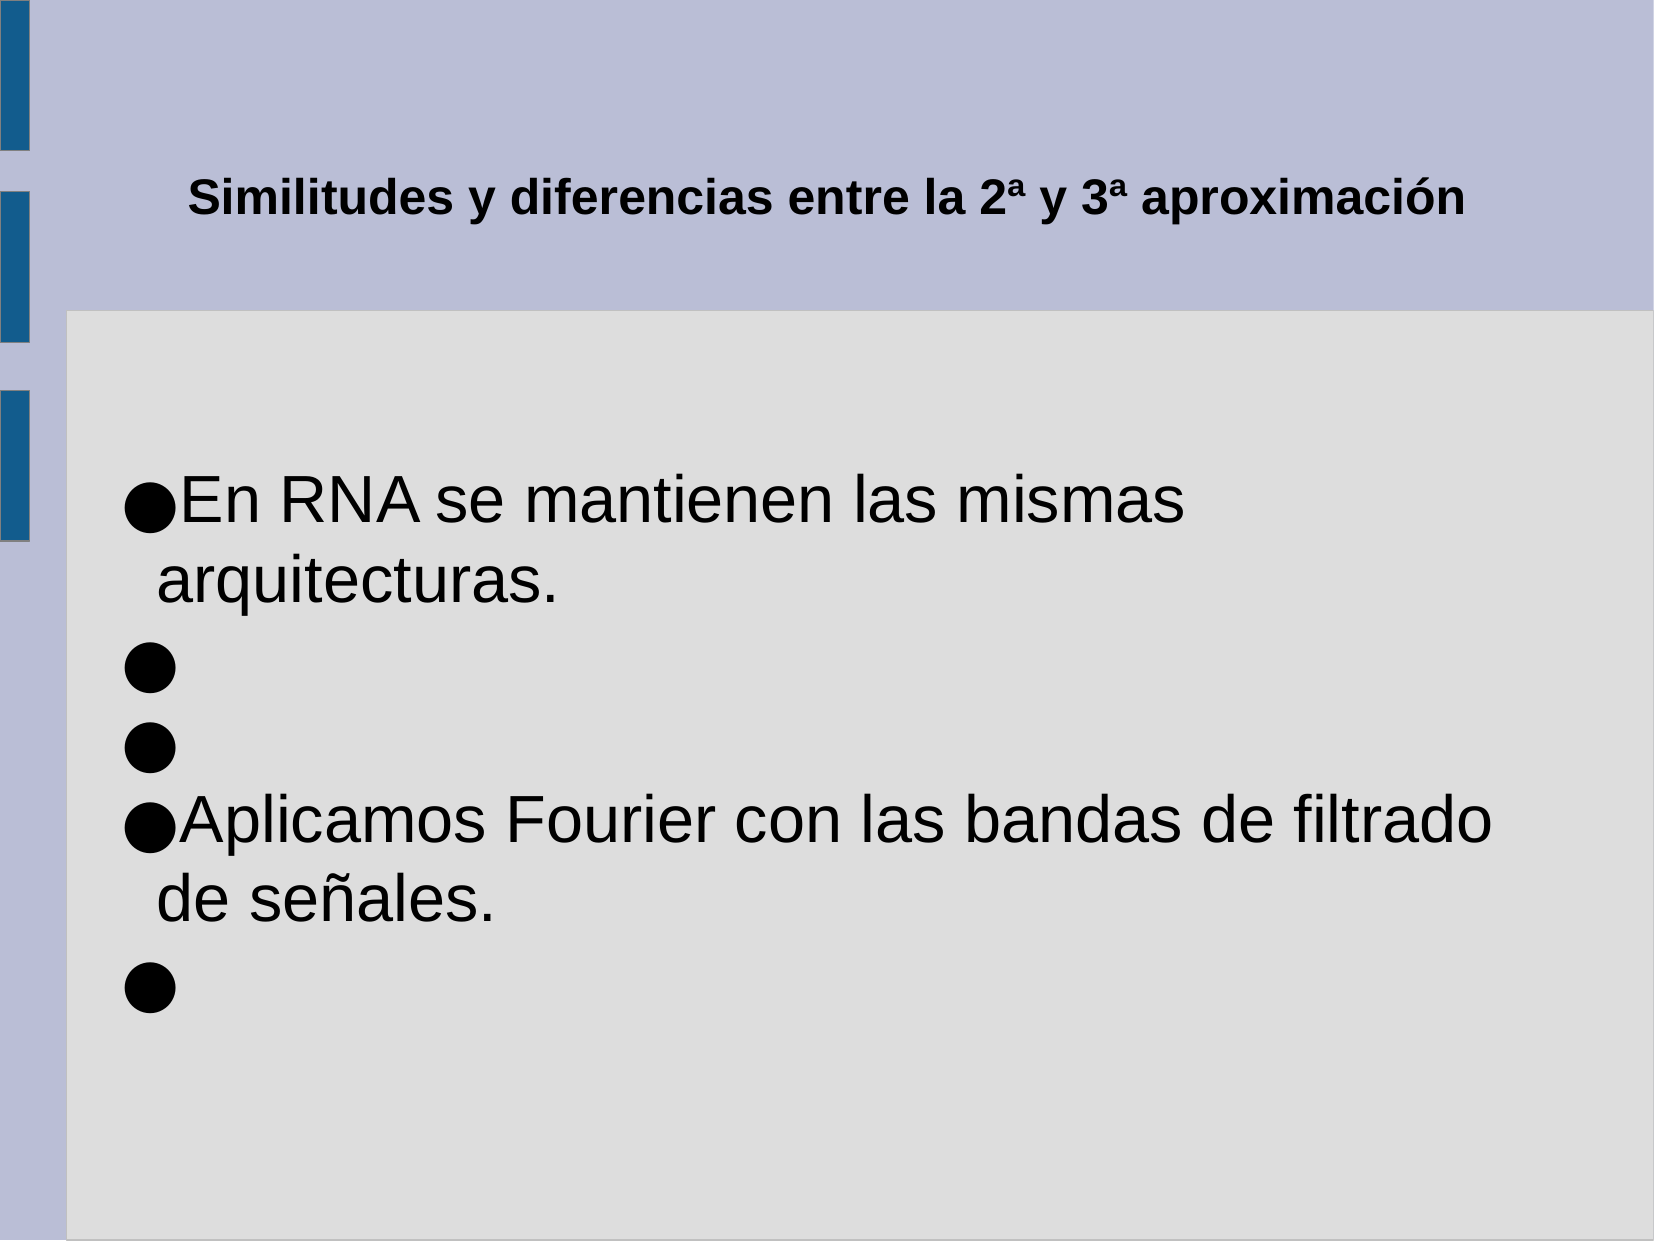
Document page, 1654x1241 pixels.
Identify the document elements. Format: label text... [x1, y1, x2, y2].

text_box Similitudes y diferencias entre la 2ª y 3ª aproximación [121, 91, 1534, 299]
text_box En RNA se mantienen las mismas arquitecturas. Aplicamos Fourier con las bandas de filtrado de señales. [121, 344, 1534, 1126]
